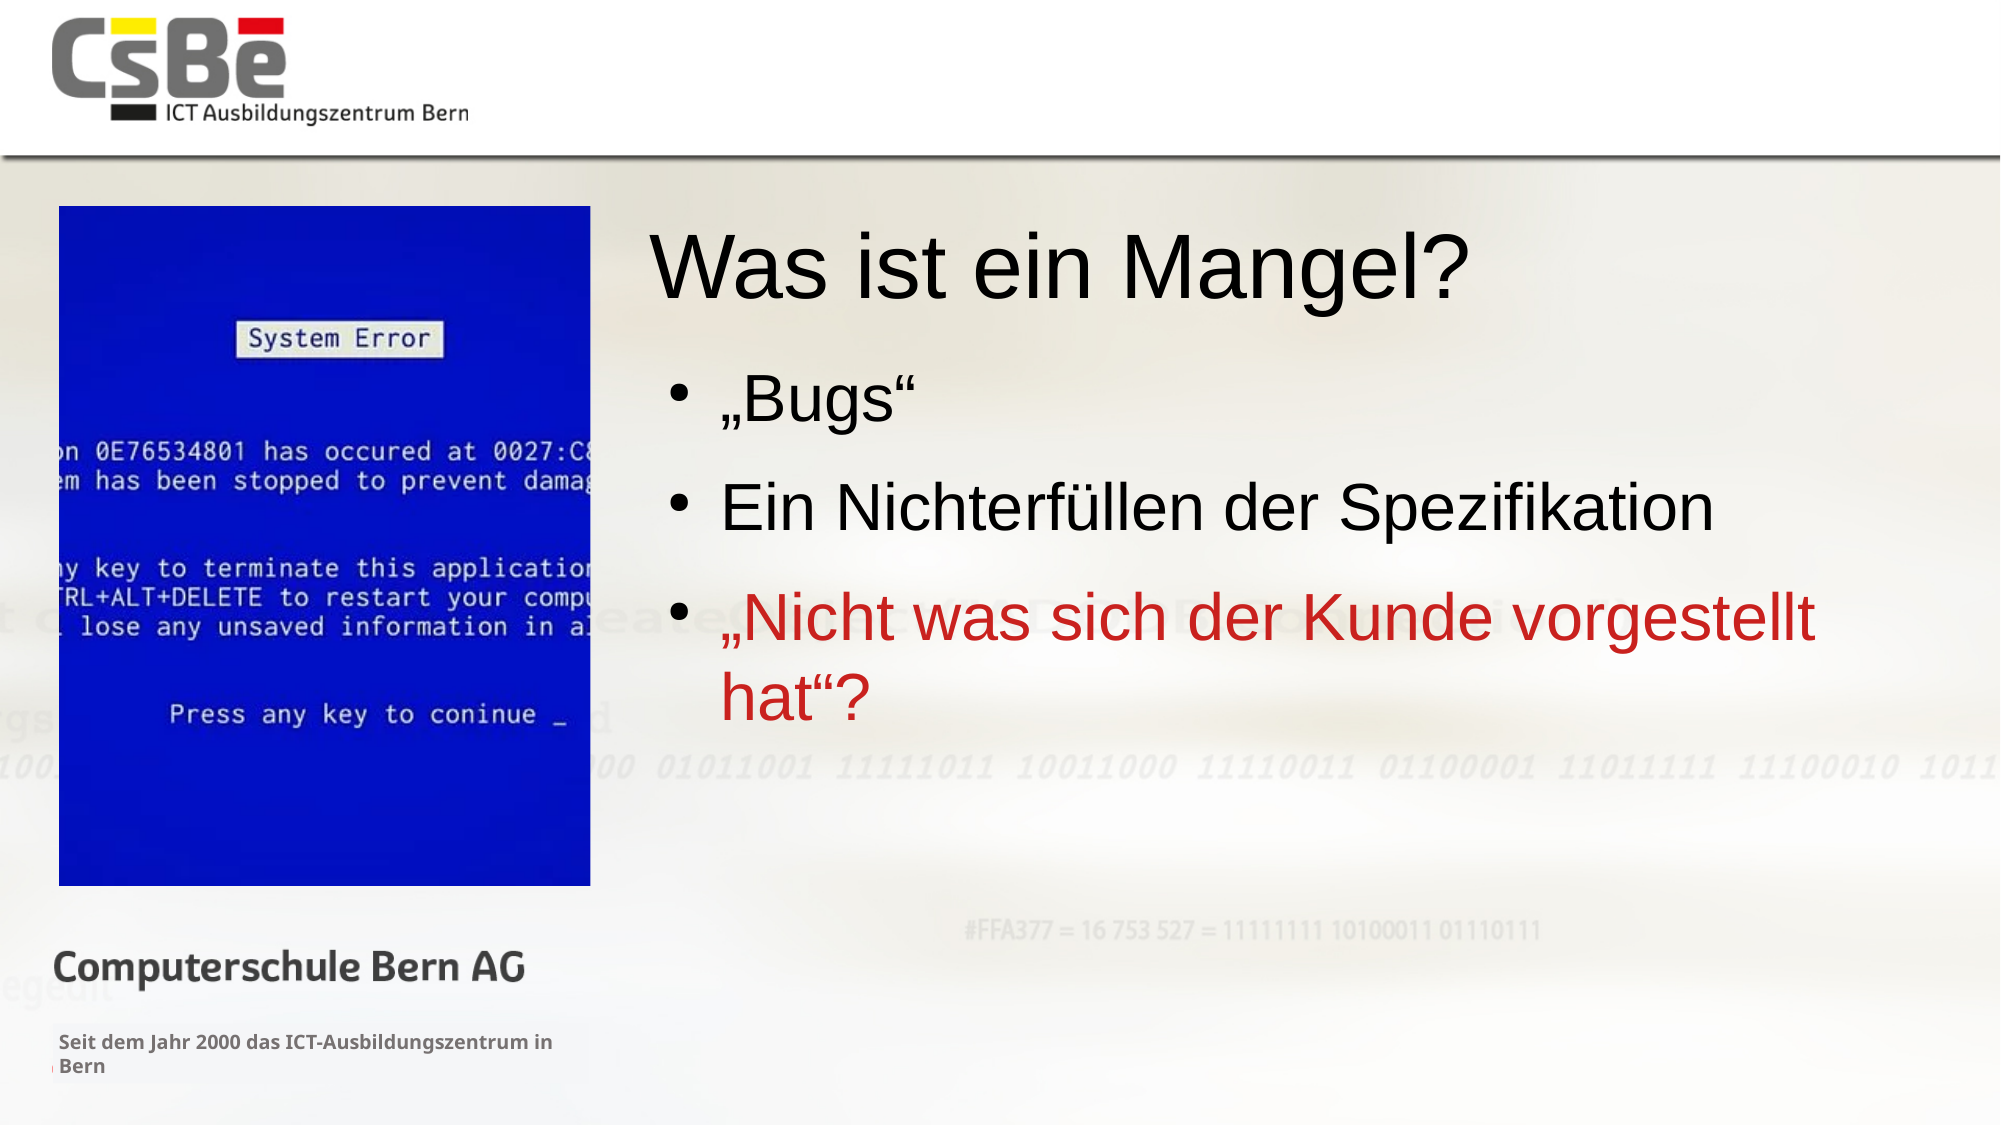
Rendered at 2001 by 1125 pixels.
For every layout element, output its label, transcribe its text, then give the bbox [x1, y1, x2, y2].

list „Bugs“ Ein Nichterfüllen der Spezifikation „Nicht was sich der Kunde vorgestellt hat“? [649, 355, 1920, 1004]
picture [0, 0, 2001, 1125]
list Was ist ein Mangel? [649, 206, 1920, 355]
